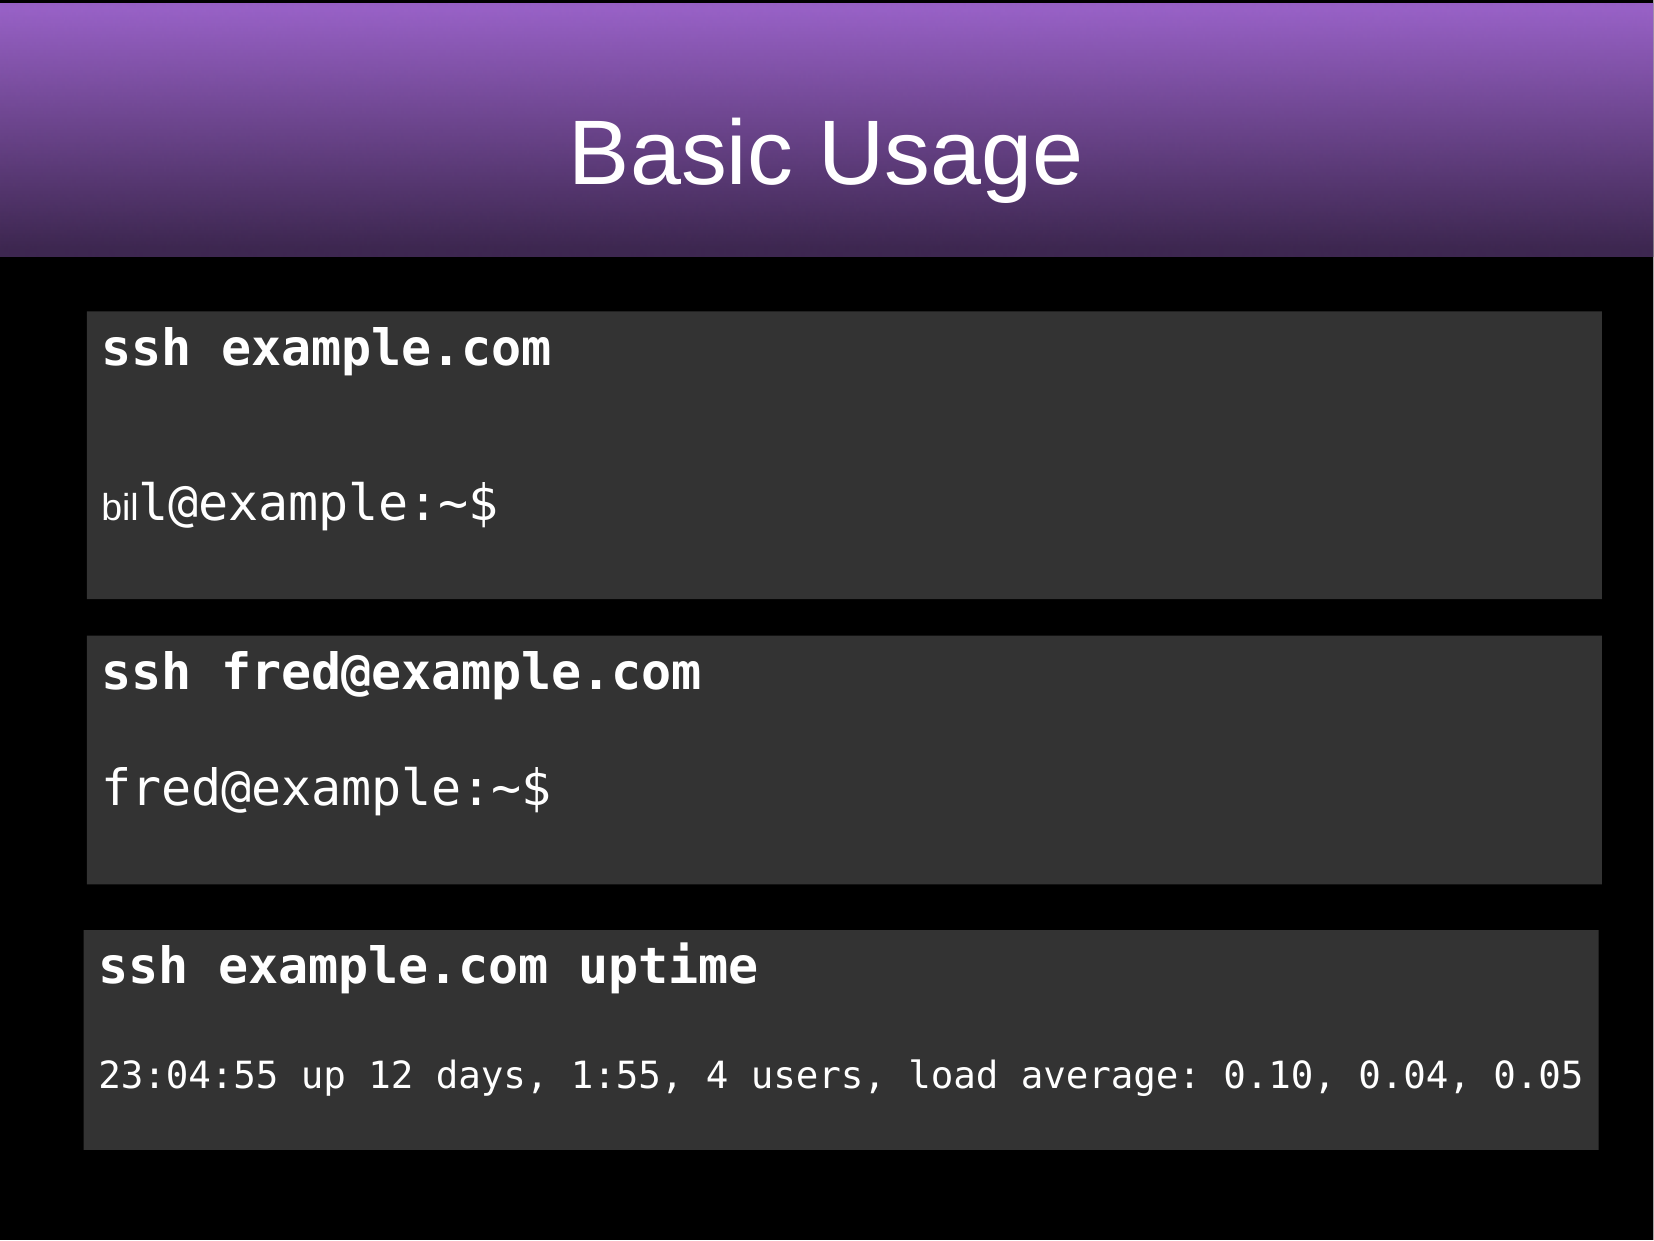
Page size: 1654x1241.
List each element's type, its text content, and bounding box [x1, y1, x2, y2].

picture [0, 3, 1654, 257]
text_box ssh example.com bill@example:~$ [86, 311, 1602, 600]
title Basic Usage [82, 49, 1571, 257]
text_box ssh example.com uptime 23:04:55 up 12 days, 1:55, 4 users, load average: 0.10, 0.04, 0.05 [83, 930, 1599, 1150]
text_box ssh fred@example.com fred@example:~$ [86, 635, 1602, 885]
